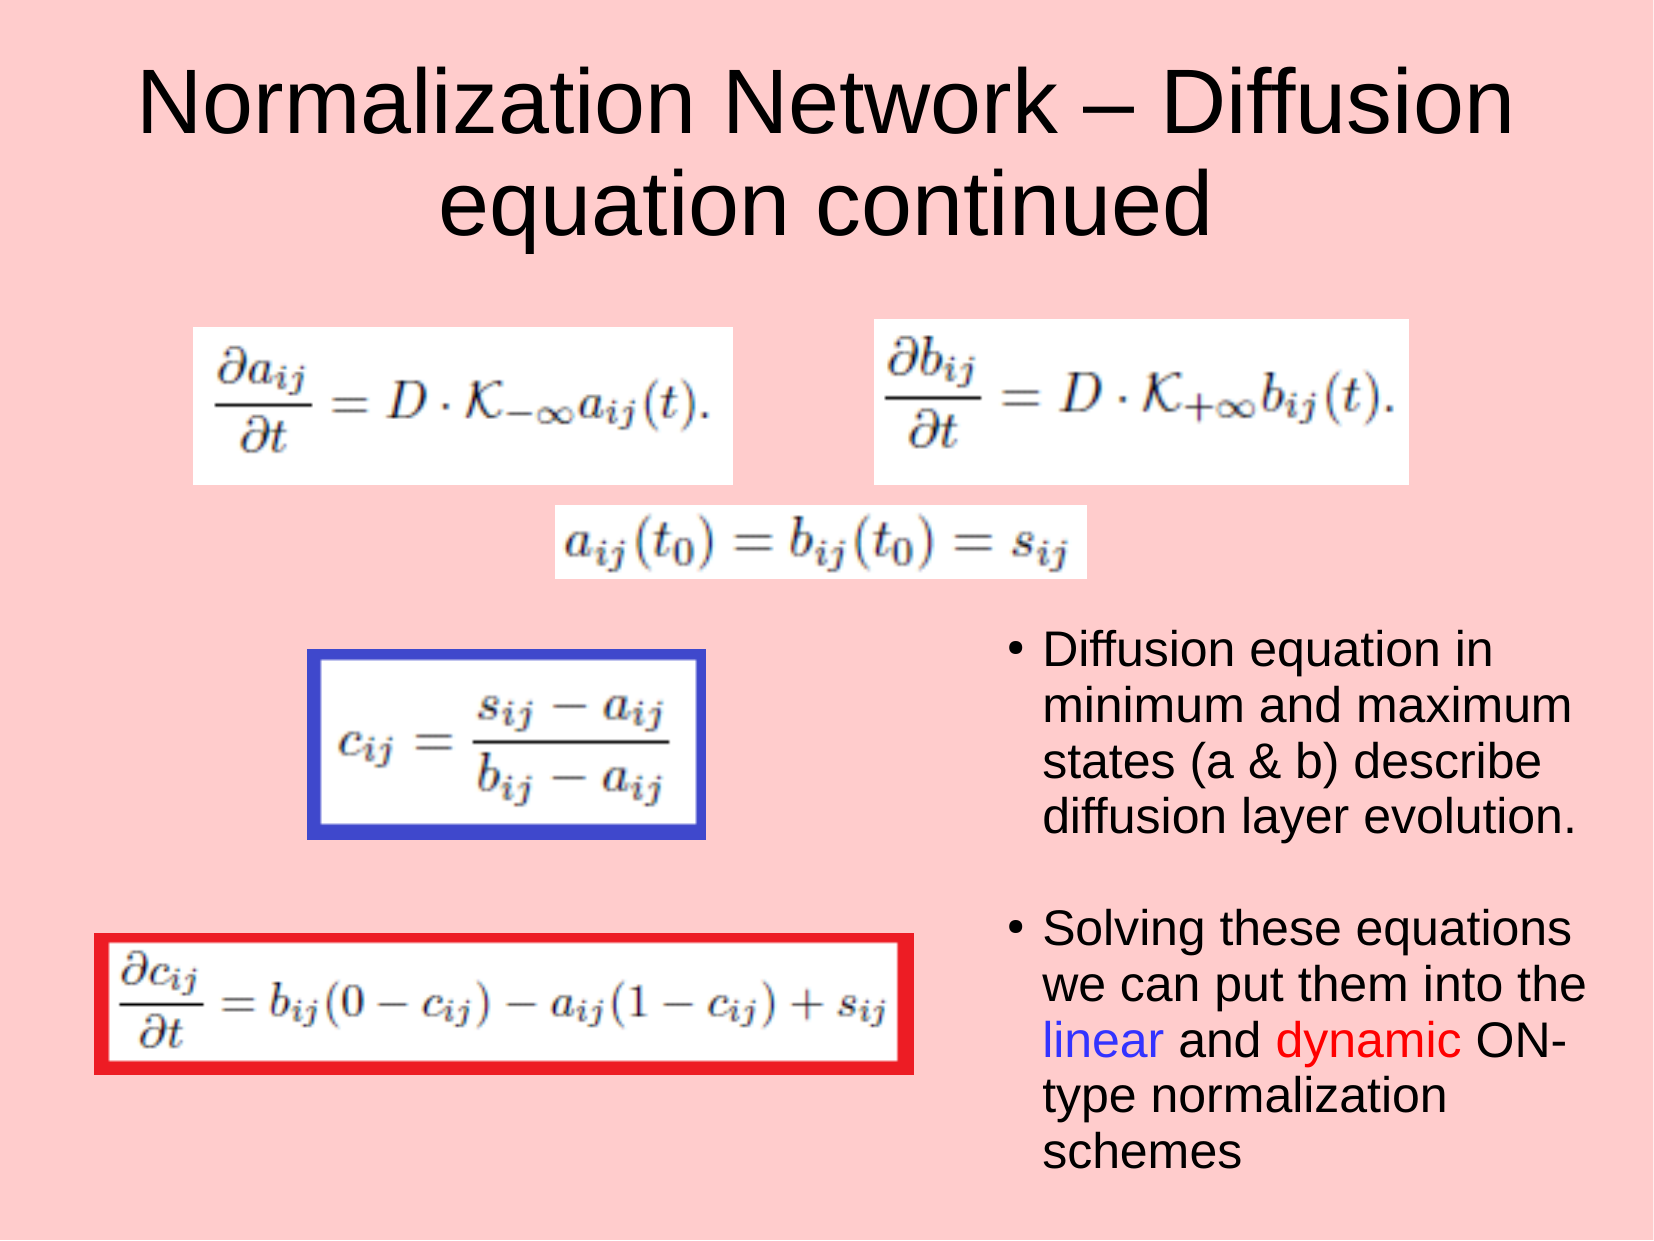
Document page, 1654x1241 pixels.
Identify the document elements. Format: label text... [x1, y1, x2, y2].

title Normalization Network – Diffusion equation continued [82, 49, 1571, 257]
picture [307, 649, 706, 841]
text_box Diffusion equation in minimum and maximum states (a & b) describe diffusion layer evolution. Solving these equations we can put them into the linear and dynamic ON-type normalization schemes [992, 614, 1607, 1241]
picture [555, 505, 1087, 579]
picture [874, 319, 1409, 485]
picture [94, 933, 914, 1075]
picture [193, 327, 733, 485]
